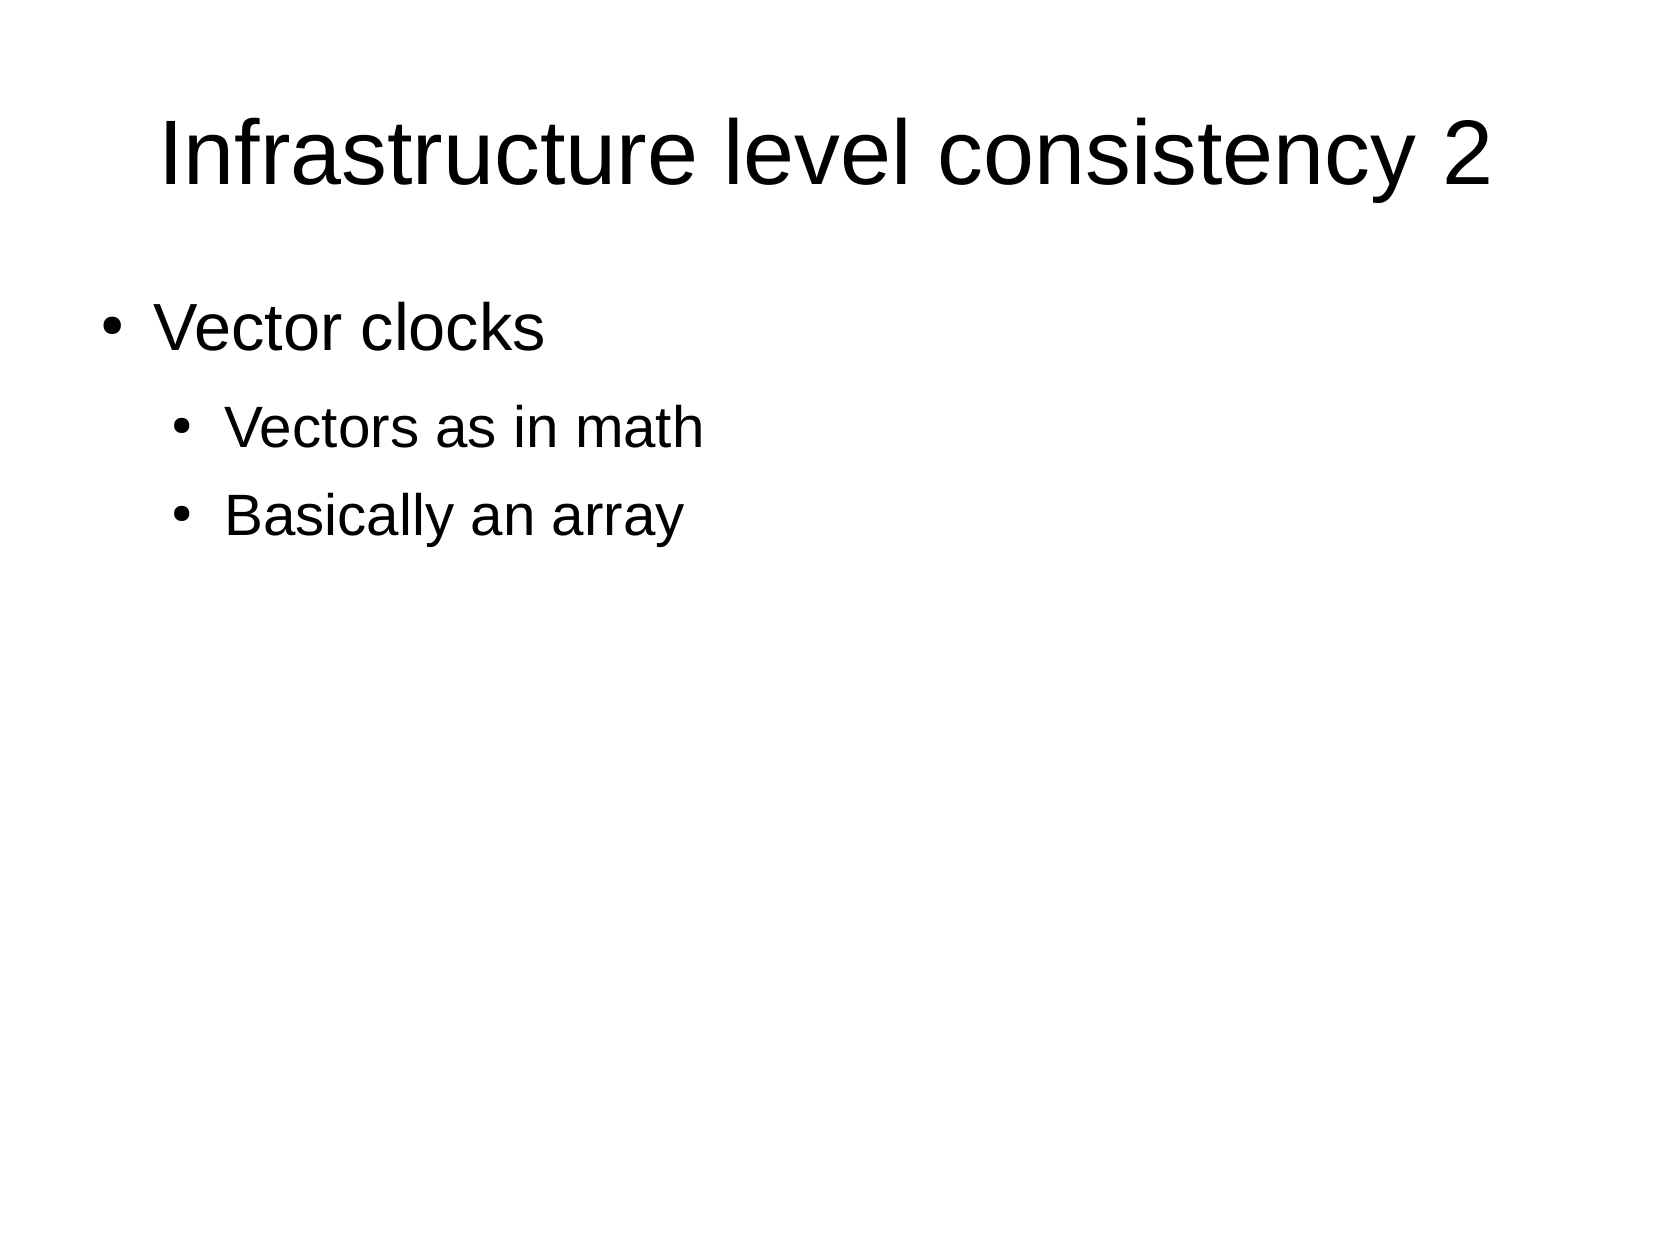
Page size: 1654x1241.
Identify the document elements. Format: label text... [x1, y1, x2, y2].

title Infrastructure level consistency 2 [82, 49, 1571, 257]
list Vector clocks Vectors as in math Basically an array [82, 290, 1571, 1109]
